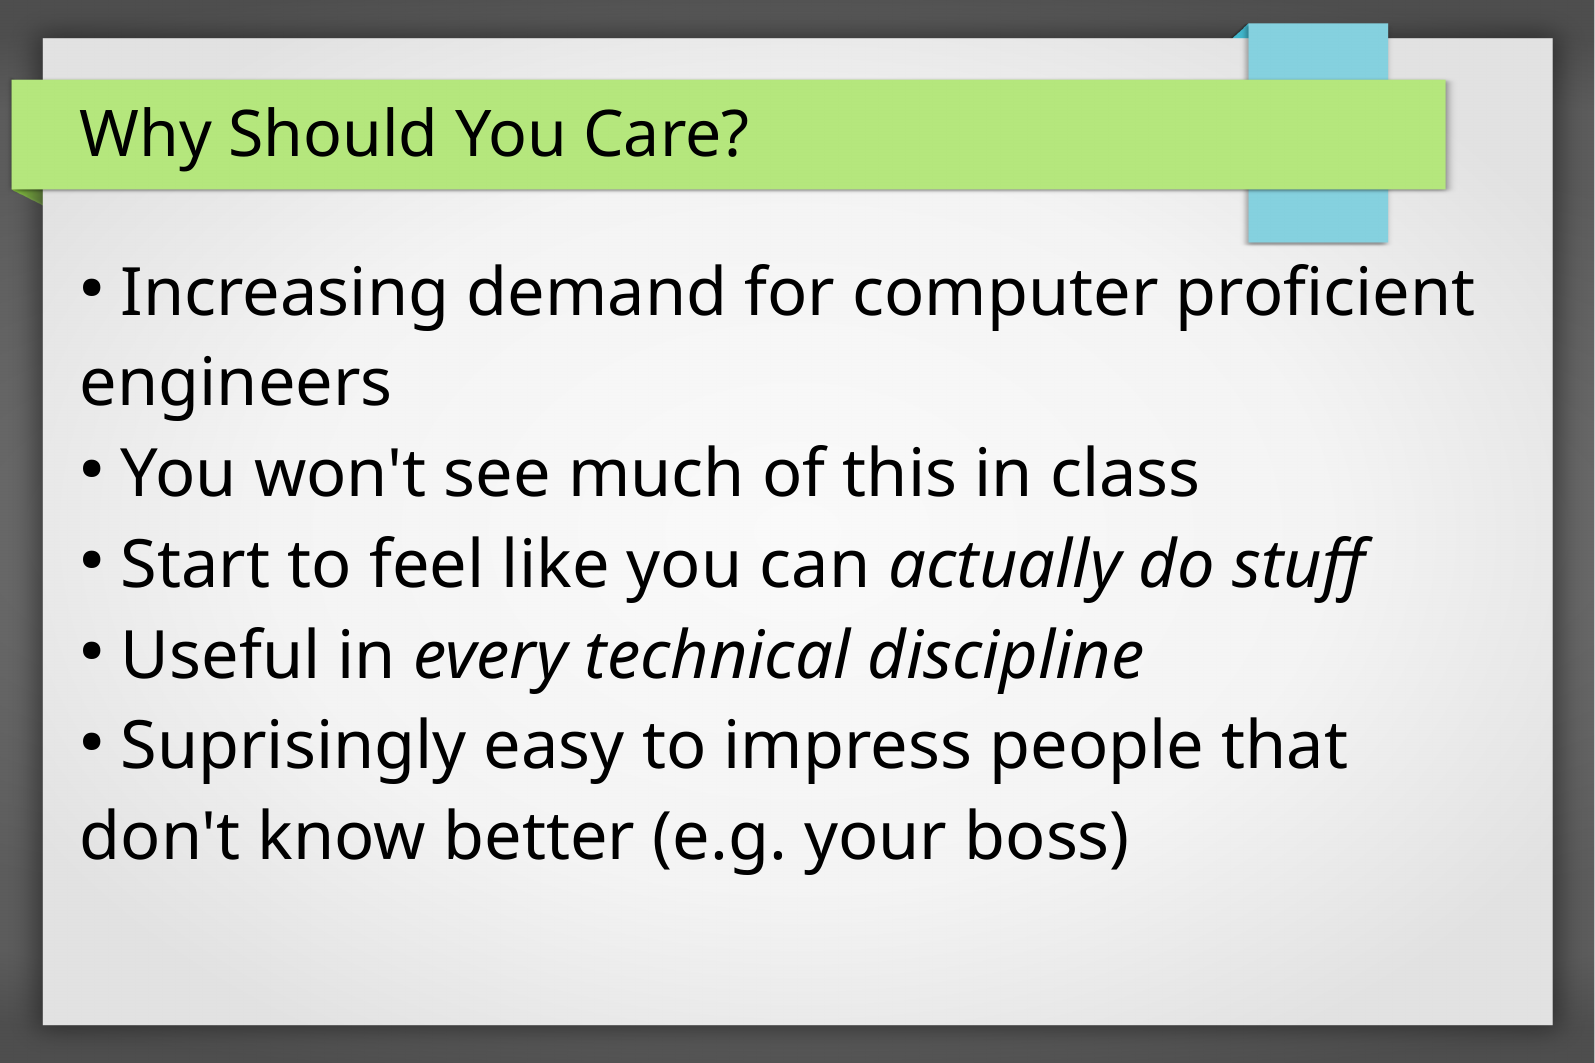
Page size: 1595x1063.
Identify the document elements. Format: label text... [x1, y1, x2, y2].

picture [0, 0, 1595, 1063]
title Why Should You Care? [79, 78, 1219, 177]
subtitle Increasing demand for computer proficient engineers You won't see much of this in class Start to feel like you can actually do stuff Useful in every technical discipline Suprisingly easy to impress people that don't know better (e.g. your boss) [79, 177, 1515, 946]
